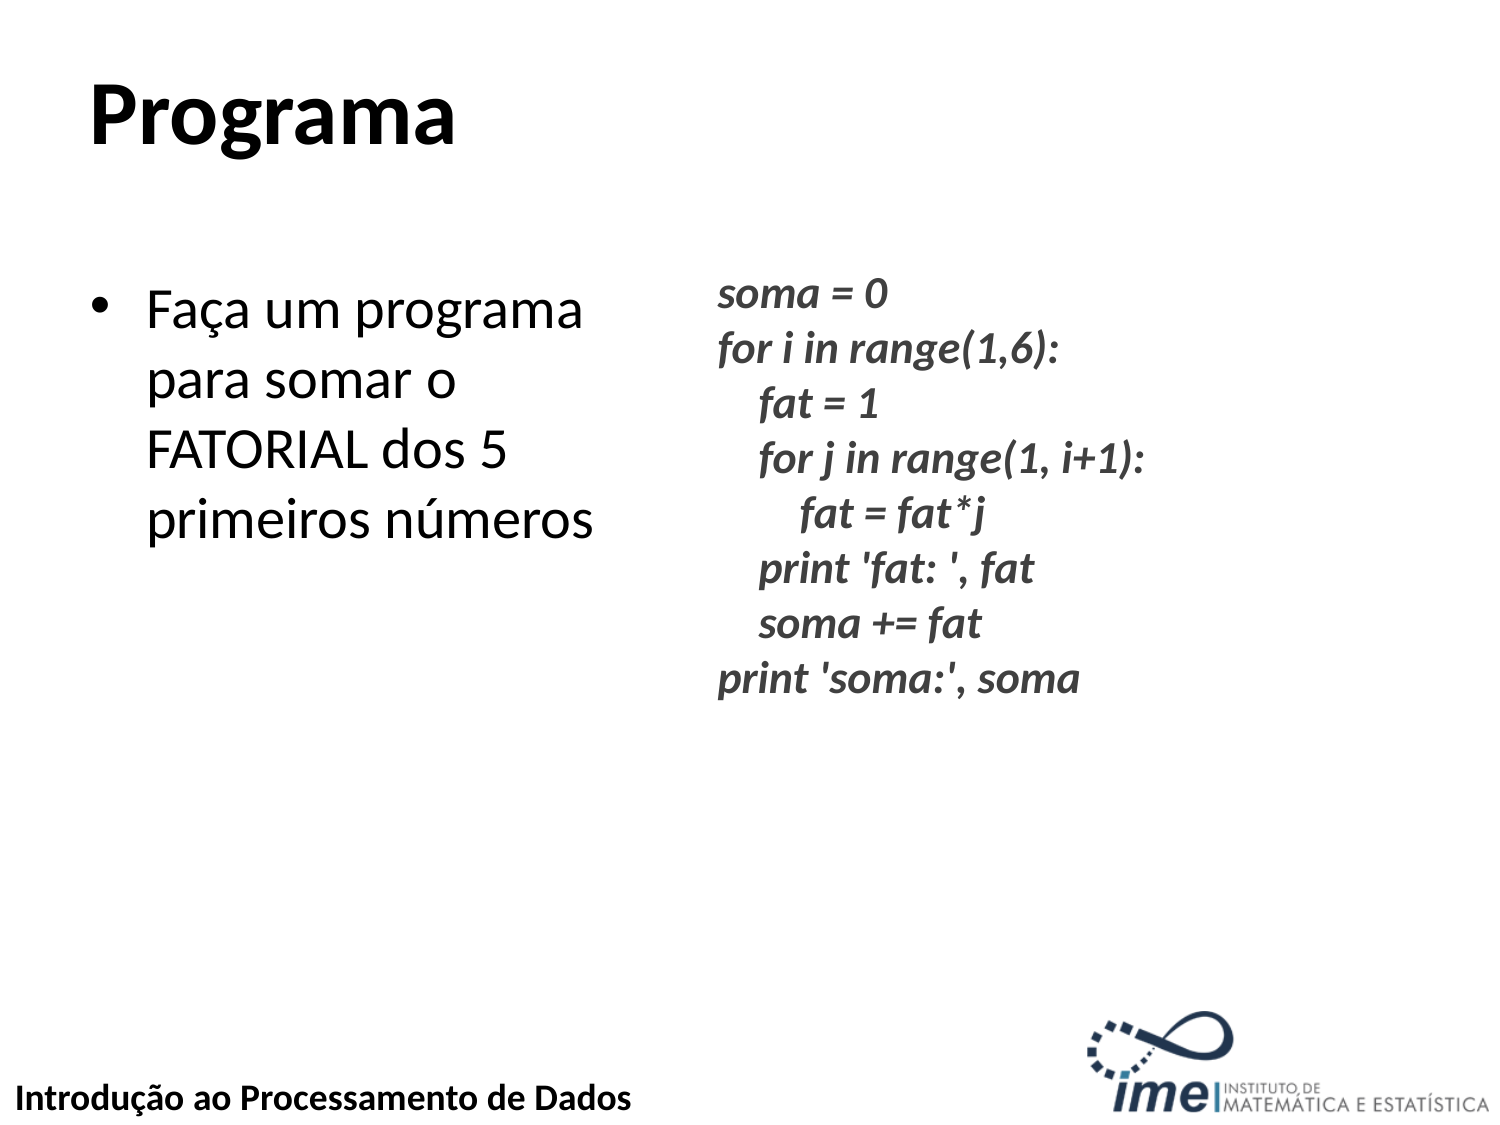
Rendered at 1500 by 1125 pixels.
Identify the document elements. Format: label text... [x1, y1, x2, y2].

picture [1086, 1011, 1495, 1115]
list Faça um programa para somar o FATORIAL dos 5 primeiros números [75, 262, 644, 1005]
title Programa [75, 45, 1425, 233]
text_box soma = 0 for i in range(1,6): fat = 1 for j in range(1, i+1): fat = fat*j print 'fat: ', fat soma += fat print 'soma:', soma [702, 255, 1376, 850]
